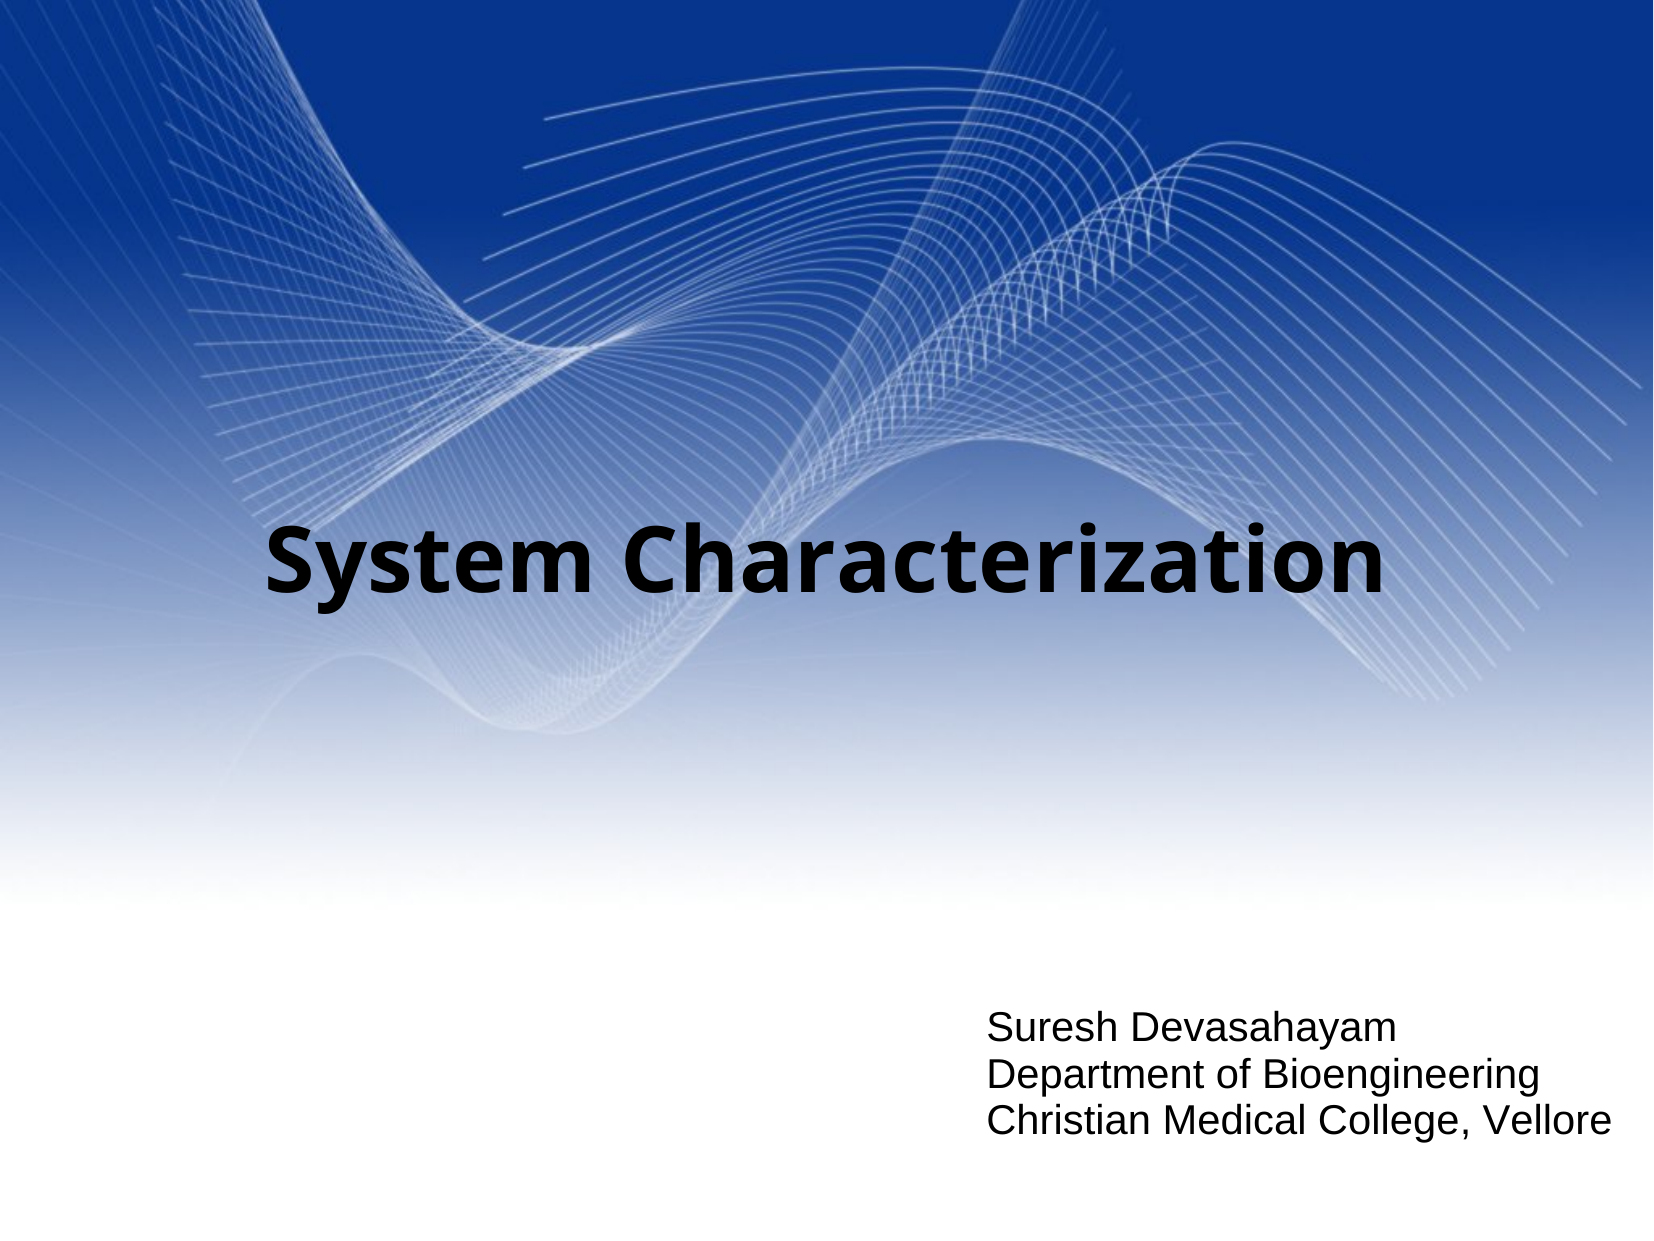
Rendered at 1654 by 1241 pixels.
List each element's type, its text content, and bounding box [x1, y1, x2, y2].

picture [0, 0, 1654, 1241]
list Suresh Devasahayam Department of Bioengineering Christian Medical College, Vellore [915, 1003, 1625, 1192]
title System Characterization [0, 386, 1653, 853]
